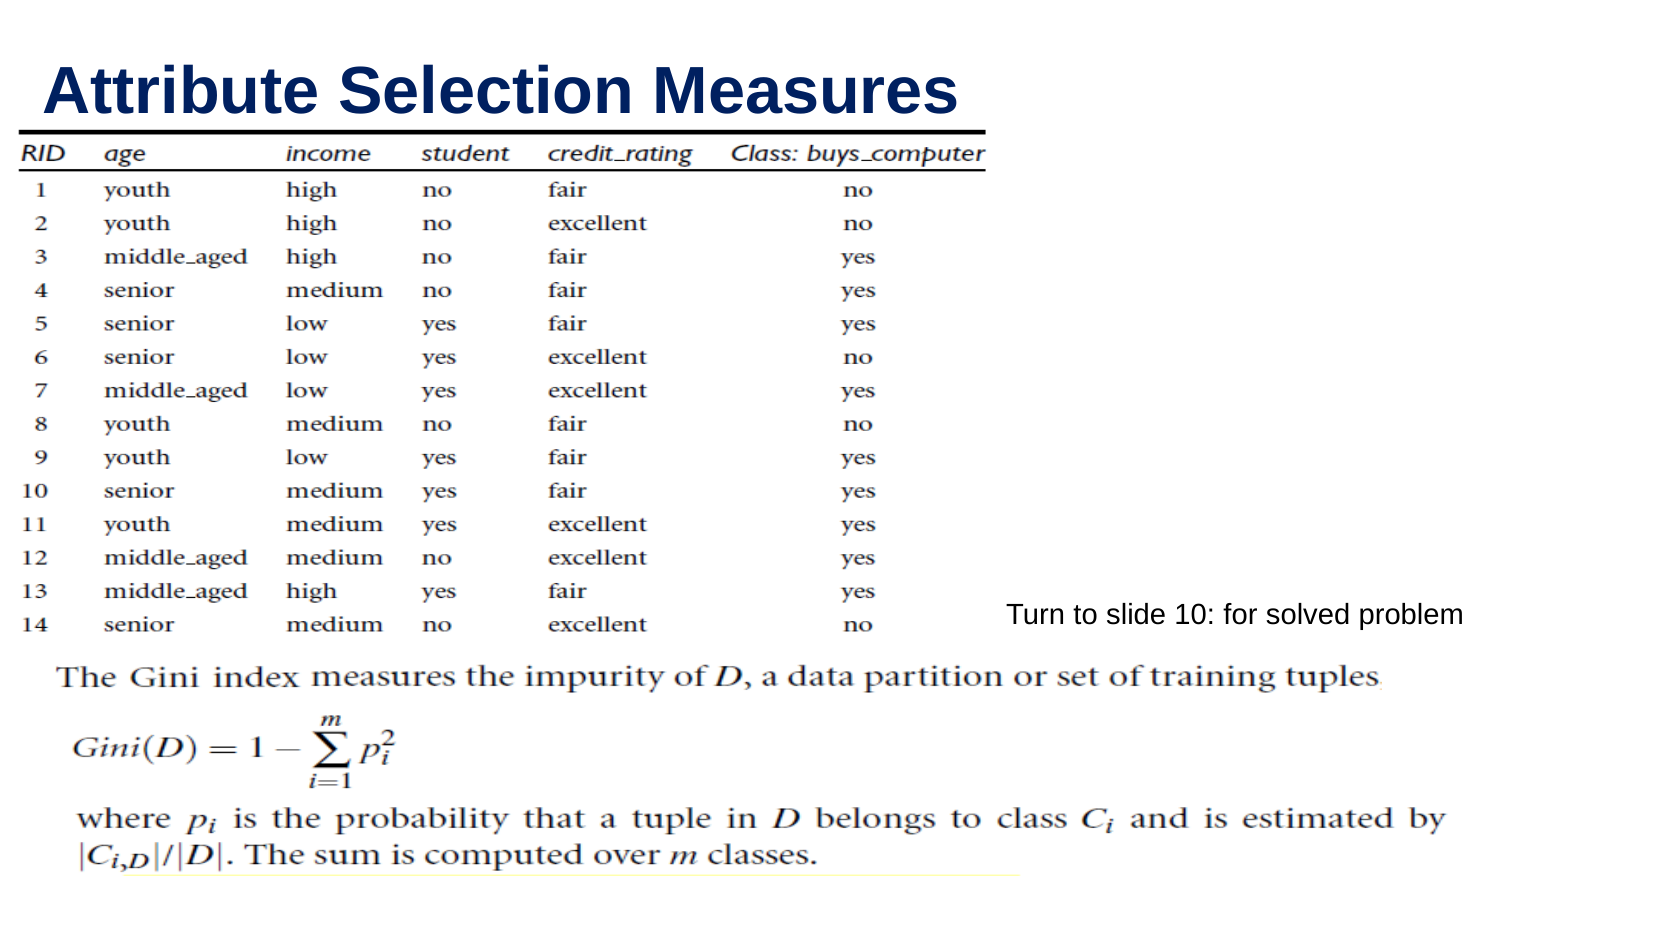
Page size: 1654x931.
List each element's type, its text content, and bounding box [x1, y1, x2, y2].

text_box Turn to slide 10: for solved problem [991, 590, 1523, 639]
picture [55, 661, 303, 695]
picture [310, 661, 1382, 694]
picture [68, 713, 398, 796]
picture [64, 806, 1453, 876]
title Attribute Selection Measures [27, 20, 1208, 134]
picture [13, 123, 992, 635]
